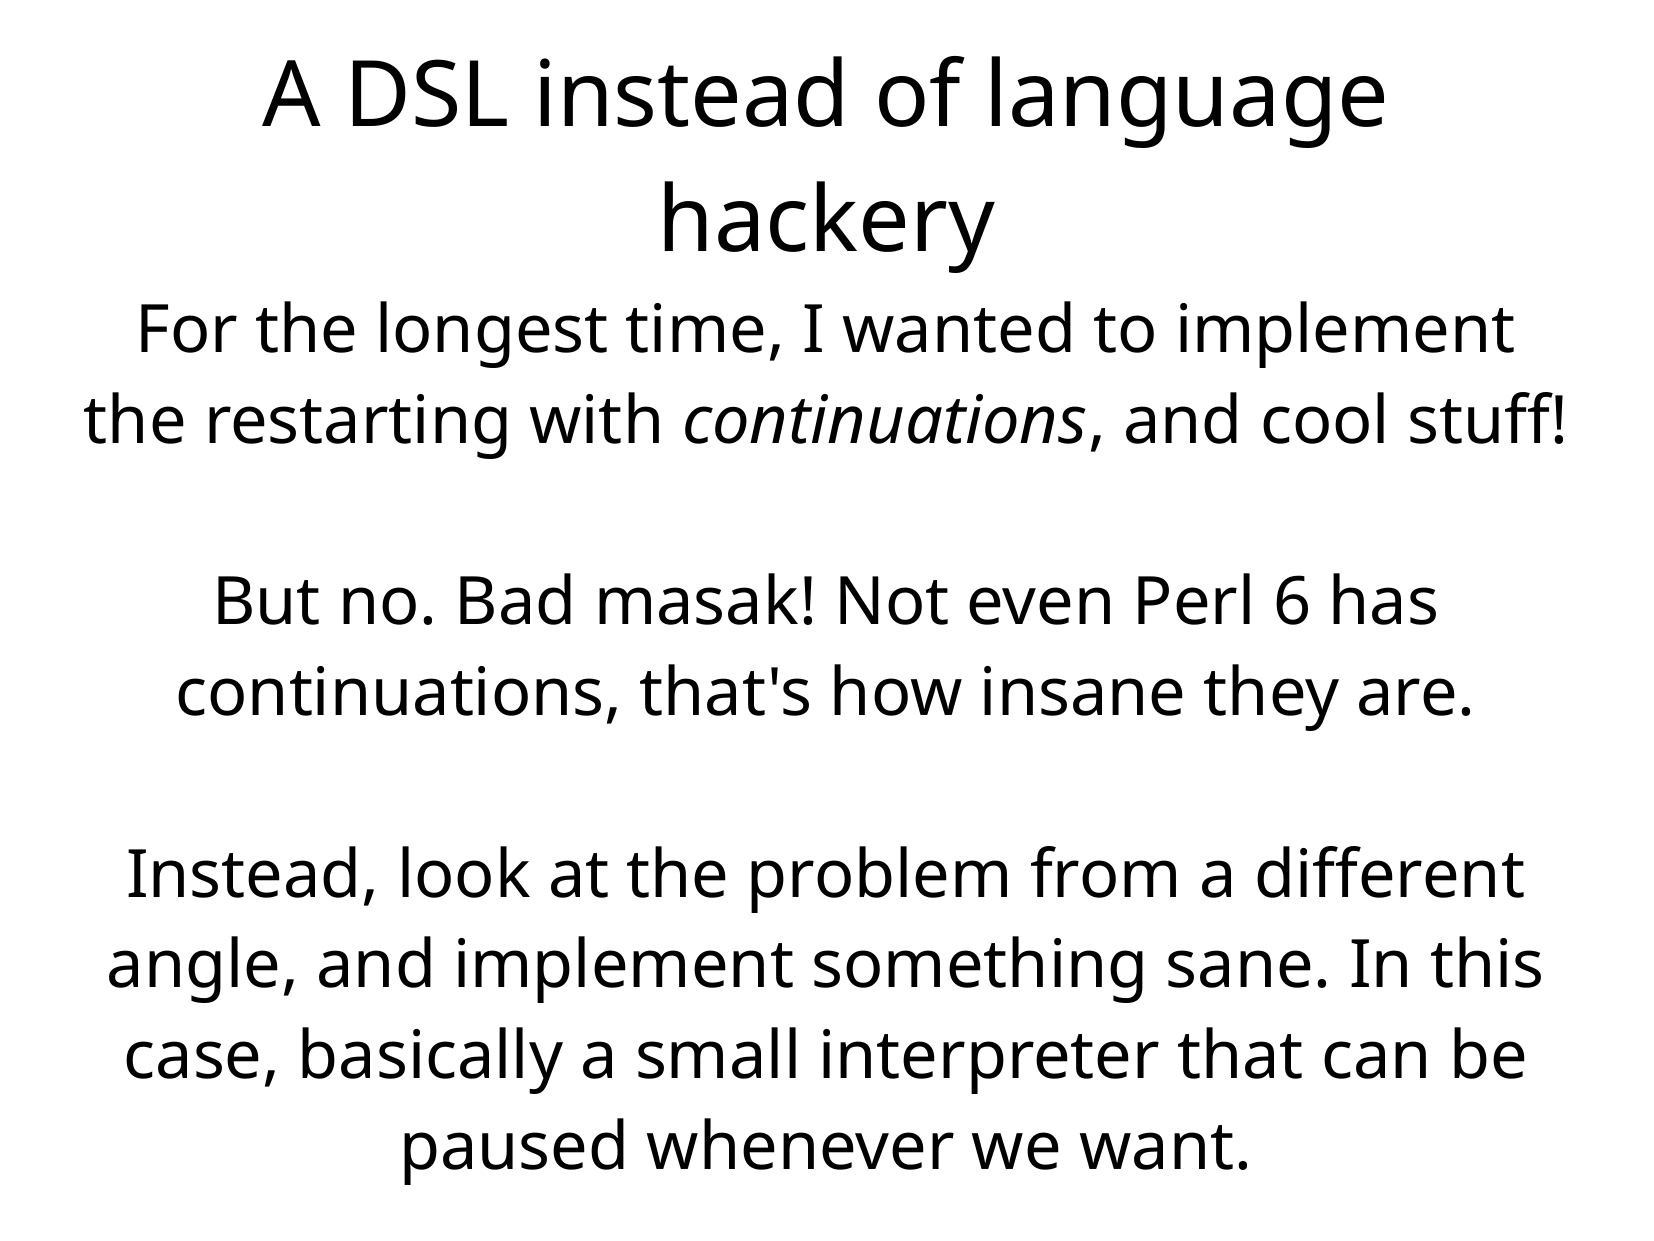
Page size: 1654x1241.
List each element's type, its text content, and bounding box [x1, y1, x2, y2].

subtitle For the longest time, I wanted to implement the restarting with continuations, and cool stuff! But no. Bad masak! Not even Perl 6 has continuations, that's how insane they are. Instead, look at the problem from a different angle, and implement something sane. In this case, basically a small interpreter that can be paused whenever we want. [82, 360, 1571, 1111]
title A DSL instead of language hackery [82, 49, 1571, 257]
